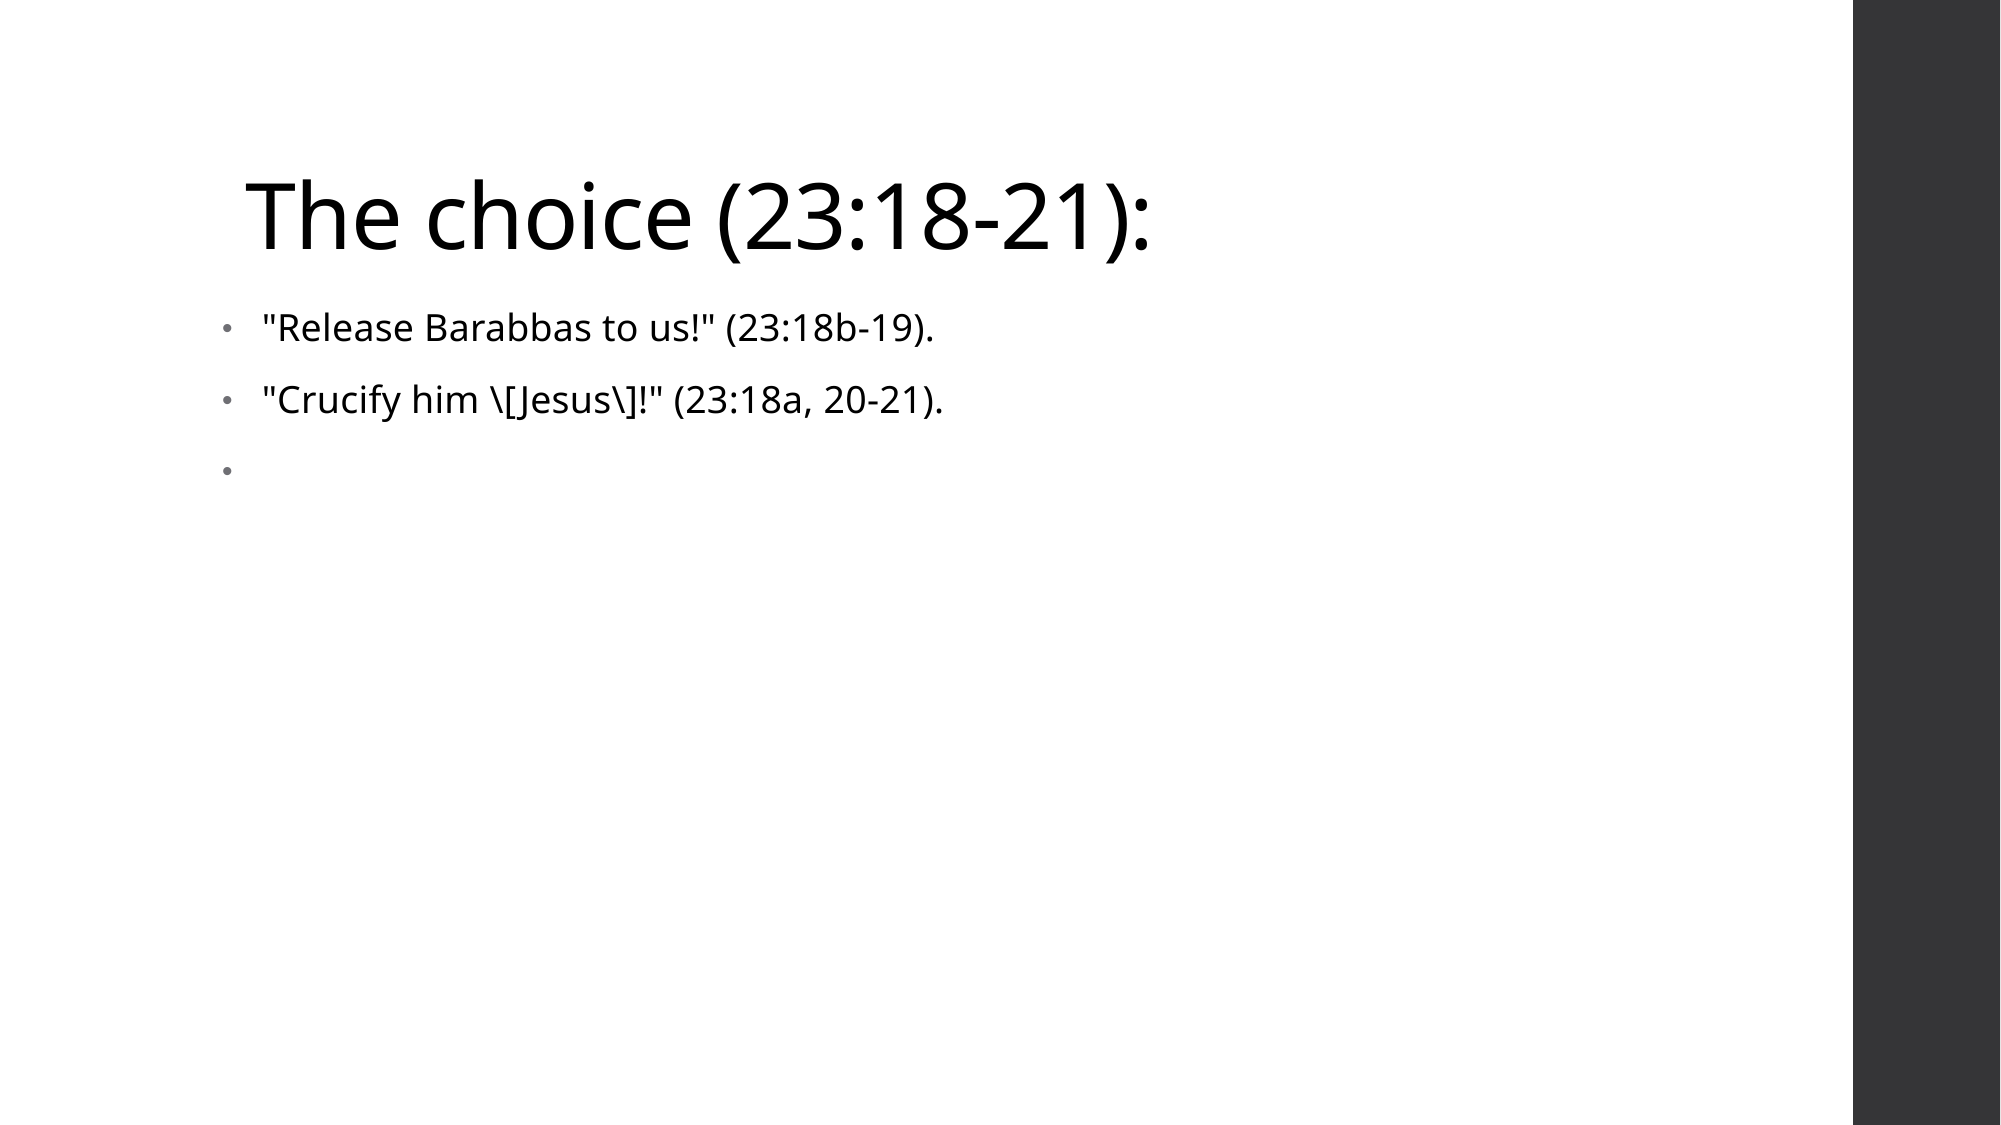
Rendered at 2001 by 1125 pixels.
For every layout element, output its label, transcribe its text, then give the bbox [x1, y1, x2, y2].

list "Release Barabbas to us!" (23:18b-19). "Crucify him \[Jesus\]!" (23:18a, 20-21). [206, 299, 1617, 1014]
title The choice (23:18-21): [206, 60, 1797, 278]
